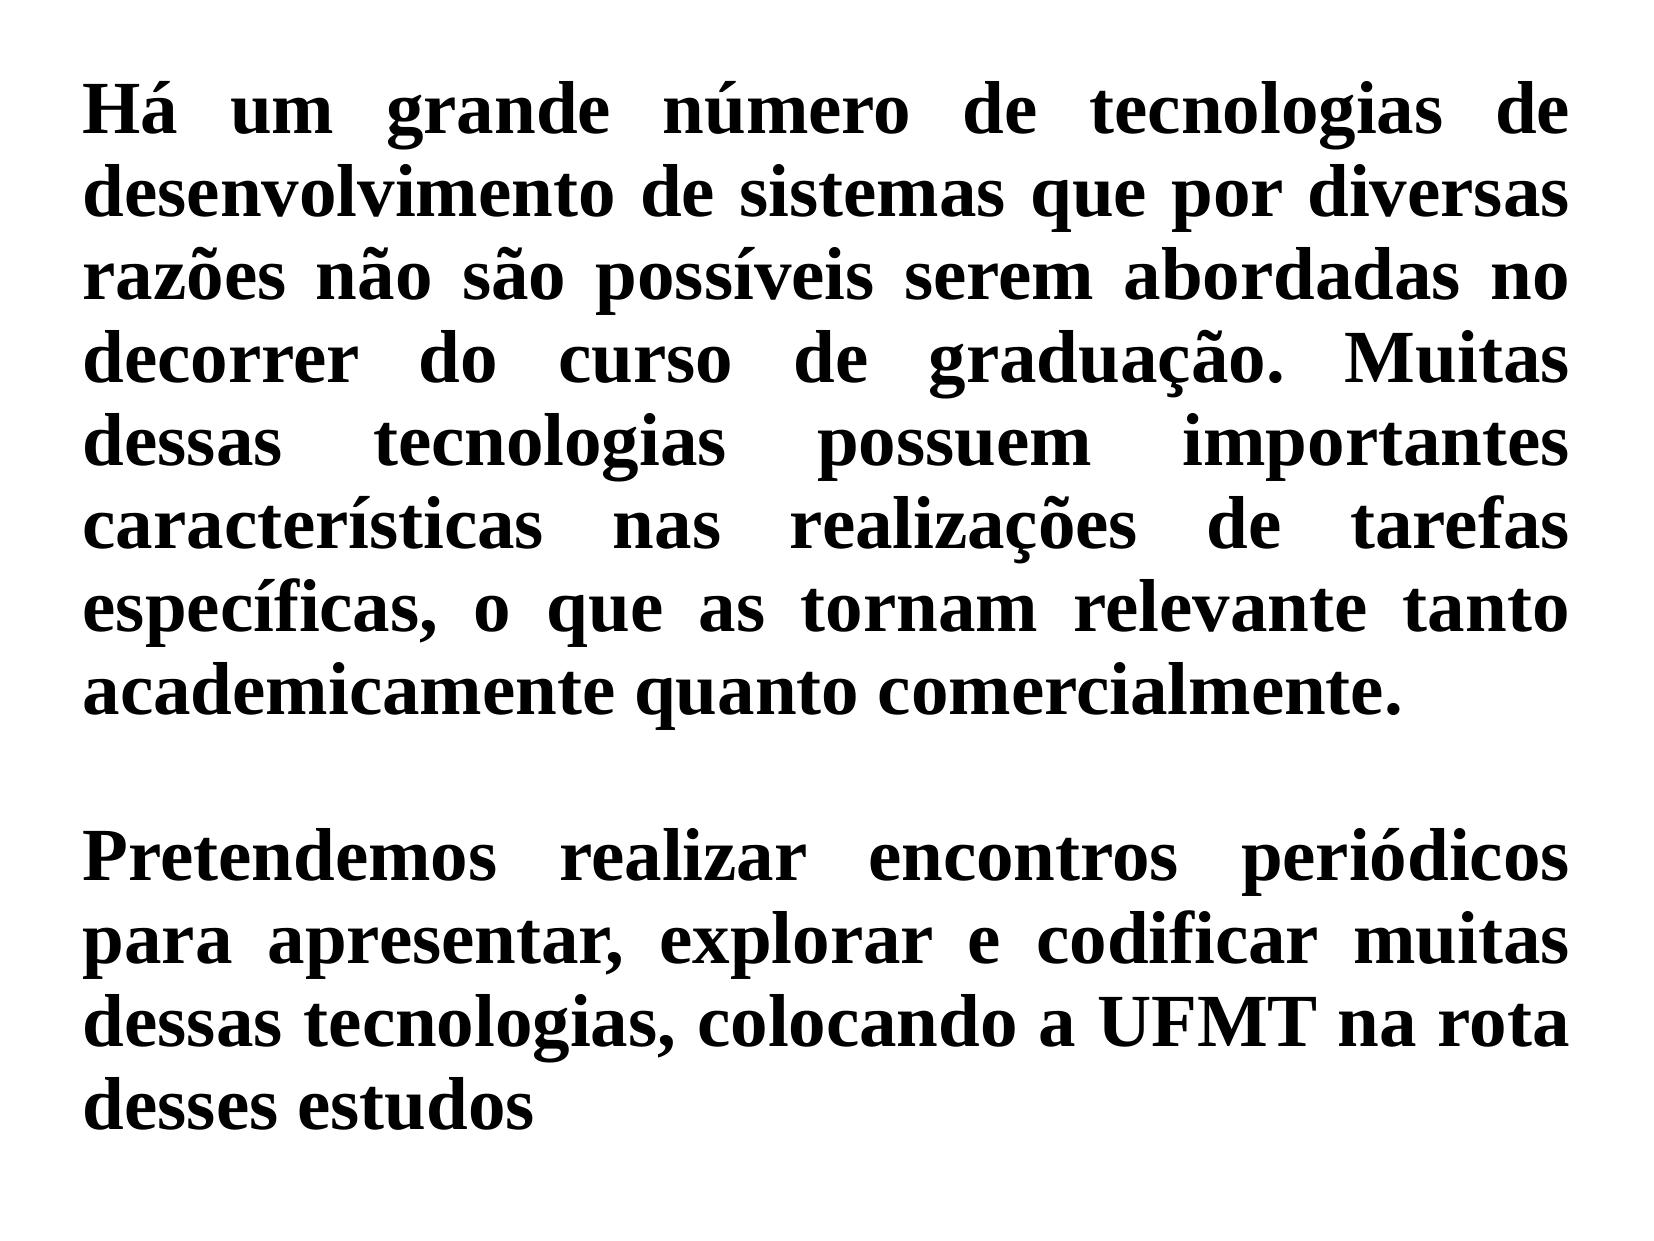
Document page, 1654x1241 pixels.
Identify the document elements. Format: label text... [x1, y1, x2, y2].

subtitle Há um grande número de tecnologias de desenvolvimento de sistemas que por diversas razões não são possíveis serem abordadas no decorrer do curso de graduação. Muitas dessas tecnologias possuem importantes características nas realizações de tarefas específicas, o que as tornam relevante tanto academicamente quanto comercialmente. Pretendemos realizar encontros periódicos para apresentar, explorar e codificar muitas dessas tecnologias, colocando a UFMT na rota desses estudos [82, 66, 1571, 1146]
